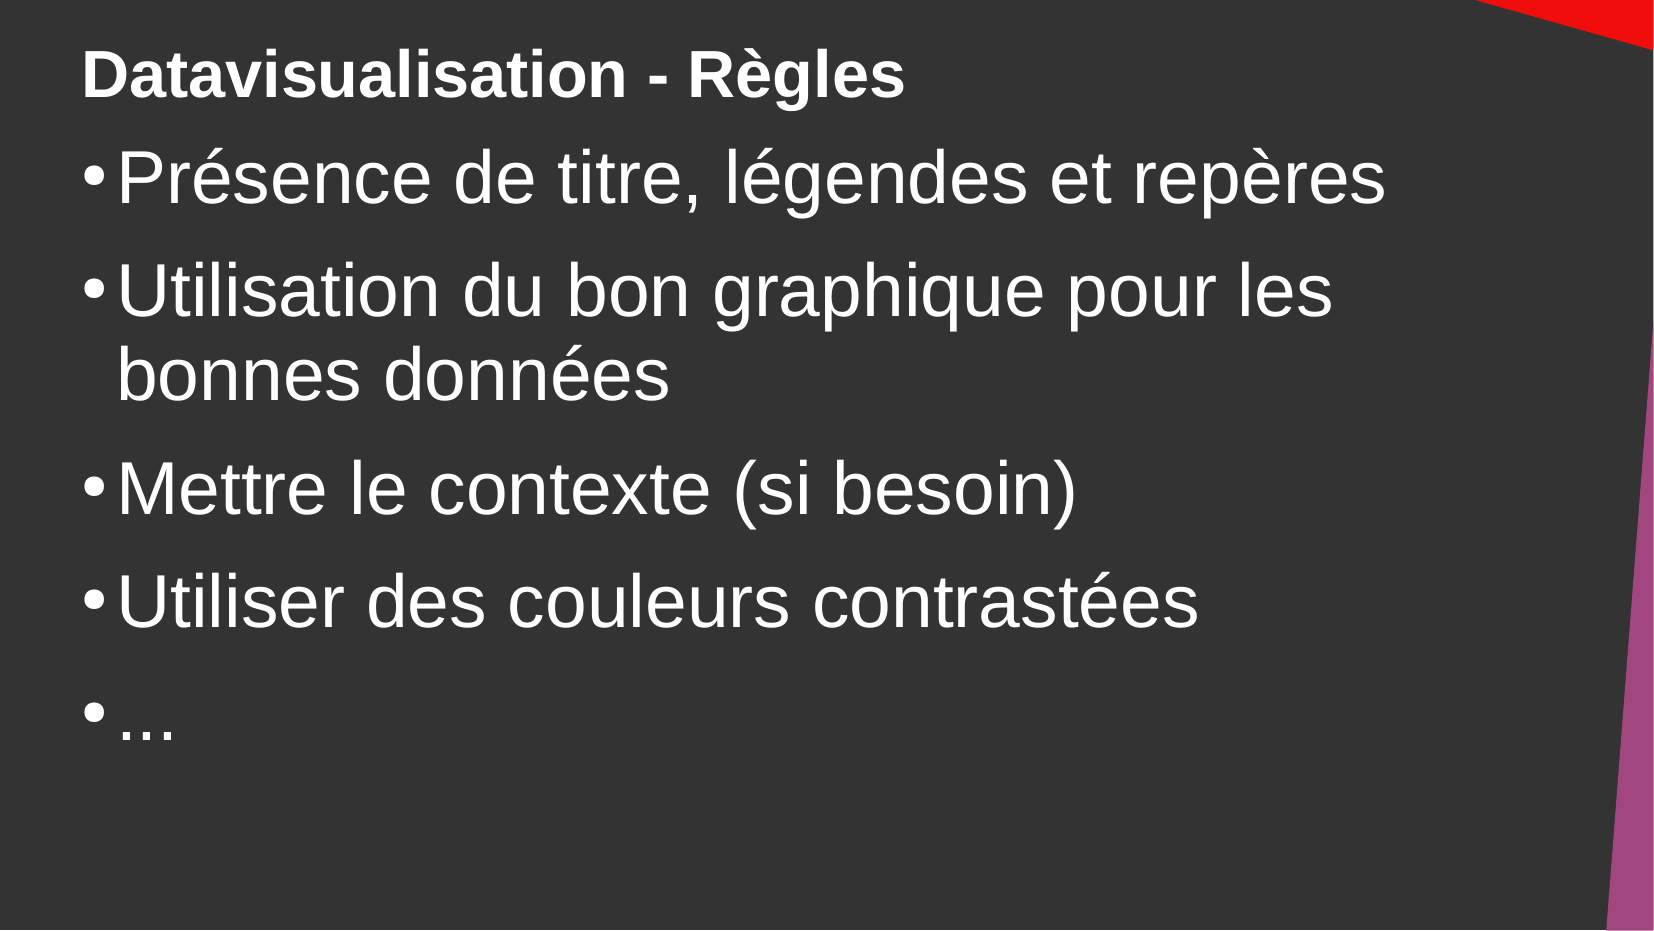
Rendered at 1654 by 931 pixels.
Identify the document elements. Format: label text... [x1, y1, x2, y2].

text_box [1475, 0, 1654, 51]
text_box [1606, 313, 1654, 931]
list Présence de titre, légendes et repères Utilisation du bon graphique pour les bonnes données Mettre le contexte (si besoin) Utiliser des couleurs contrastées ... [80, 135, 1560, 827]
title Datavisualisation - Règles [81, 37, 1570, 122]
